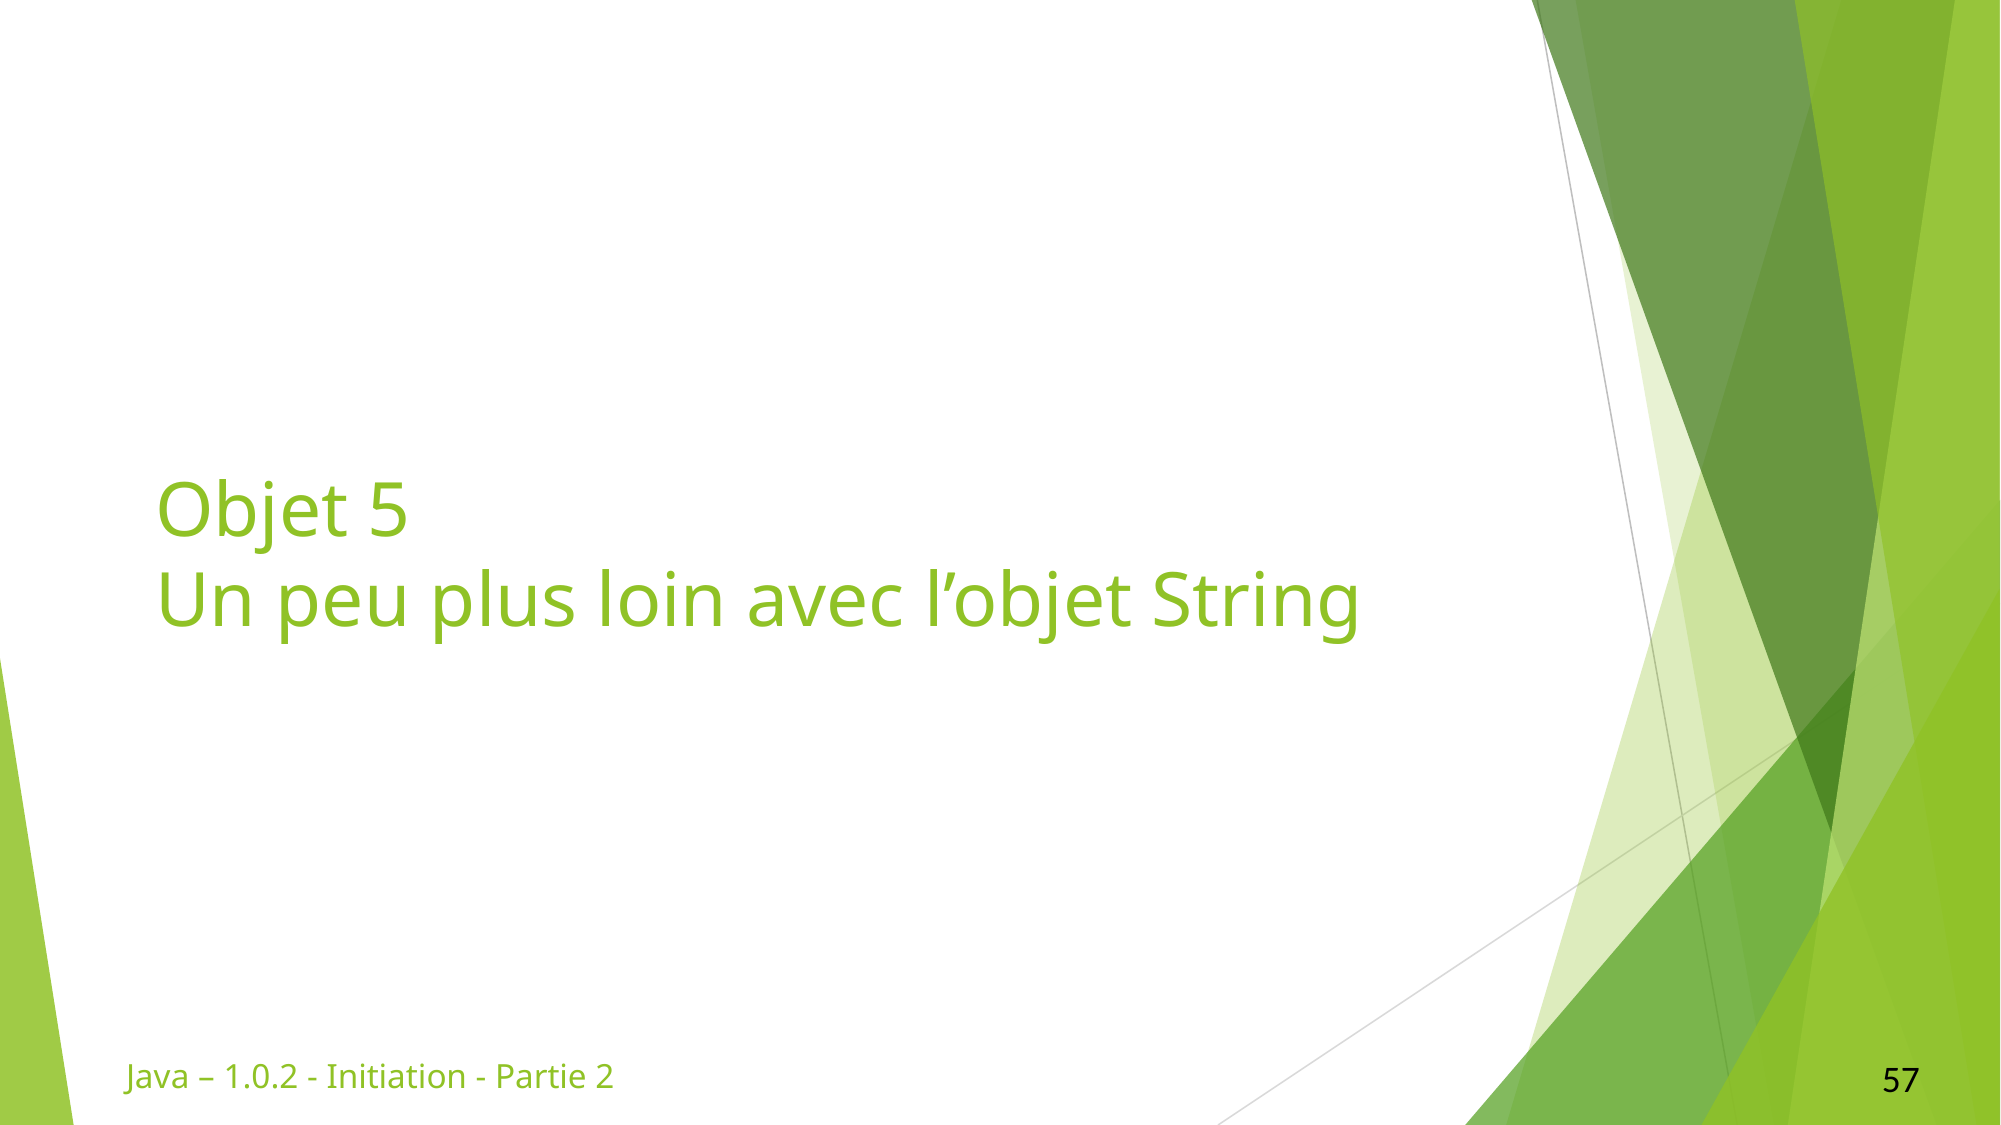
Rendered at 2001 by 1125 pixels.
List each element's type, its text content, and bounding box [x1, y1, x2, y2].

title Objet 5 Un peu plus loin avec l’objet String [140, 454, 1551, 804]
text_box Java – 1.0.2 - Initiation - Partie 2 [111, 1047, 1094, 1109]
text_box [1866, 1047, 1979, 1108]
